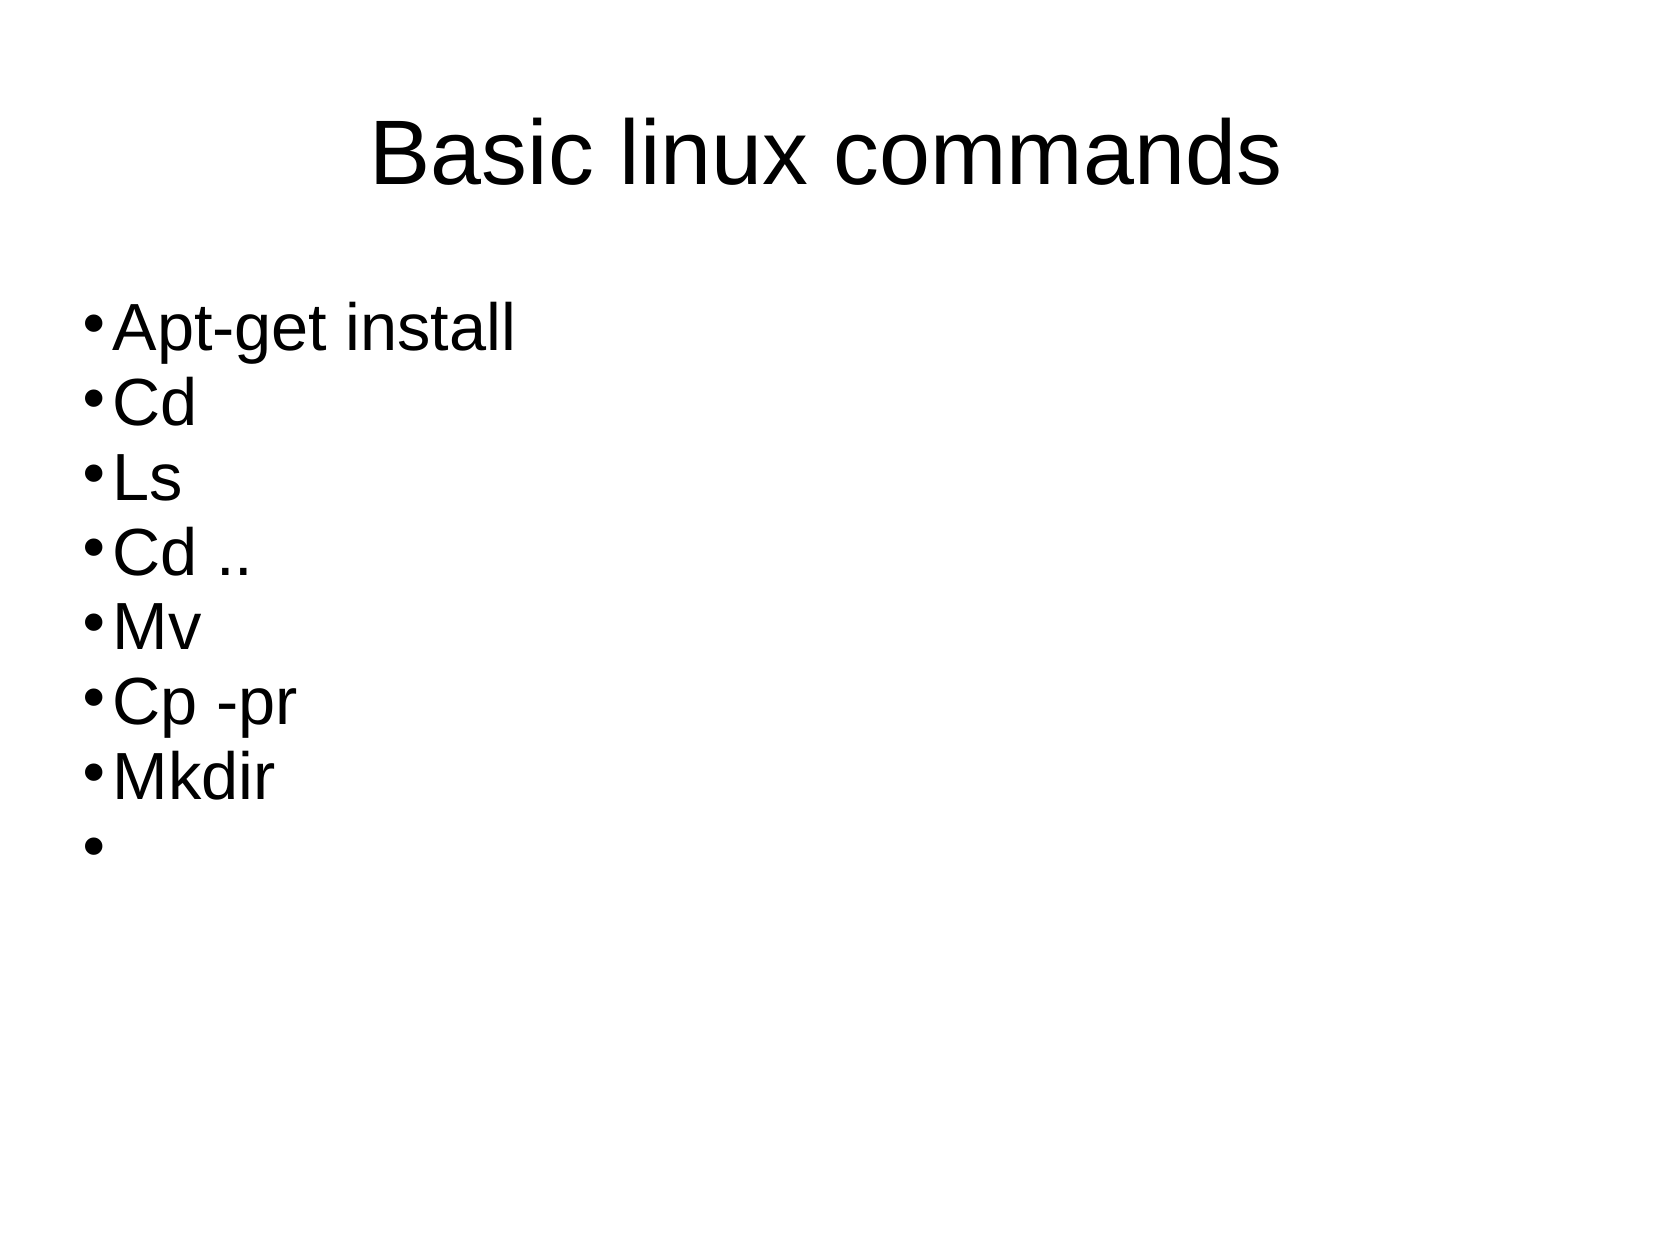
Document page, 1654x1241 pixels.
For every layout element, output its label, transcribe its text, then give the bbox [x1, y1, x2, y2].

text_box Basic linux commands [82, 49, 1571, 257]
text_box Apt-get install Cd Ls Cd .. Mv Cp -pr Mkdir [82, 290, 1571, 1010]
